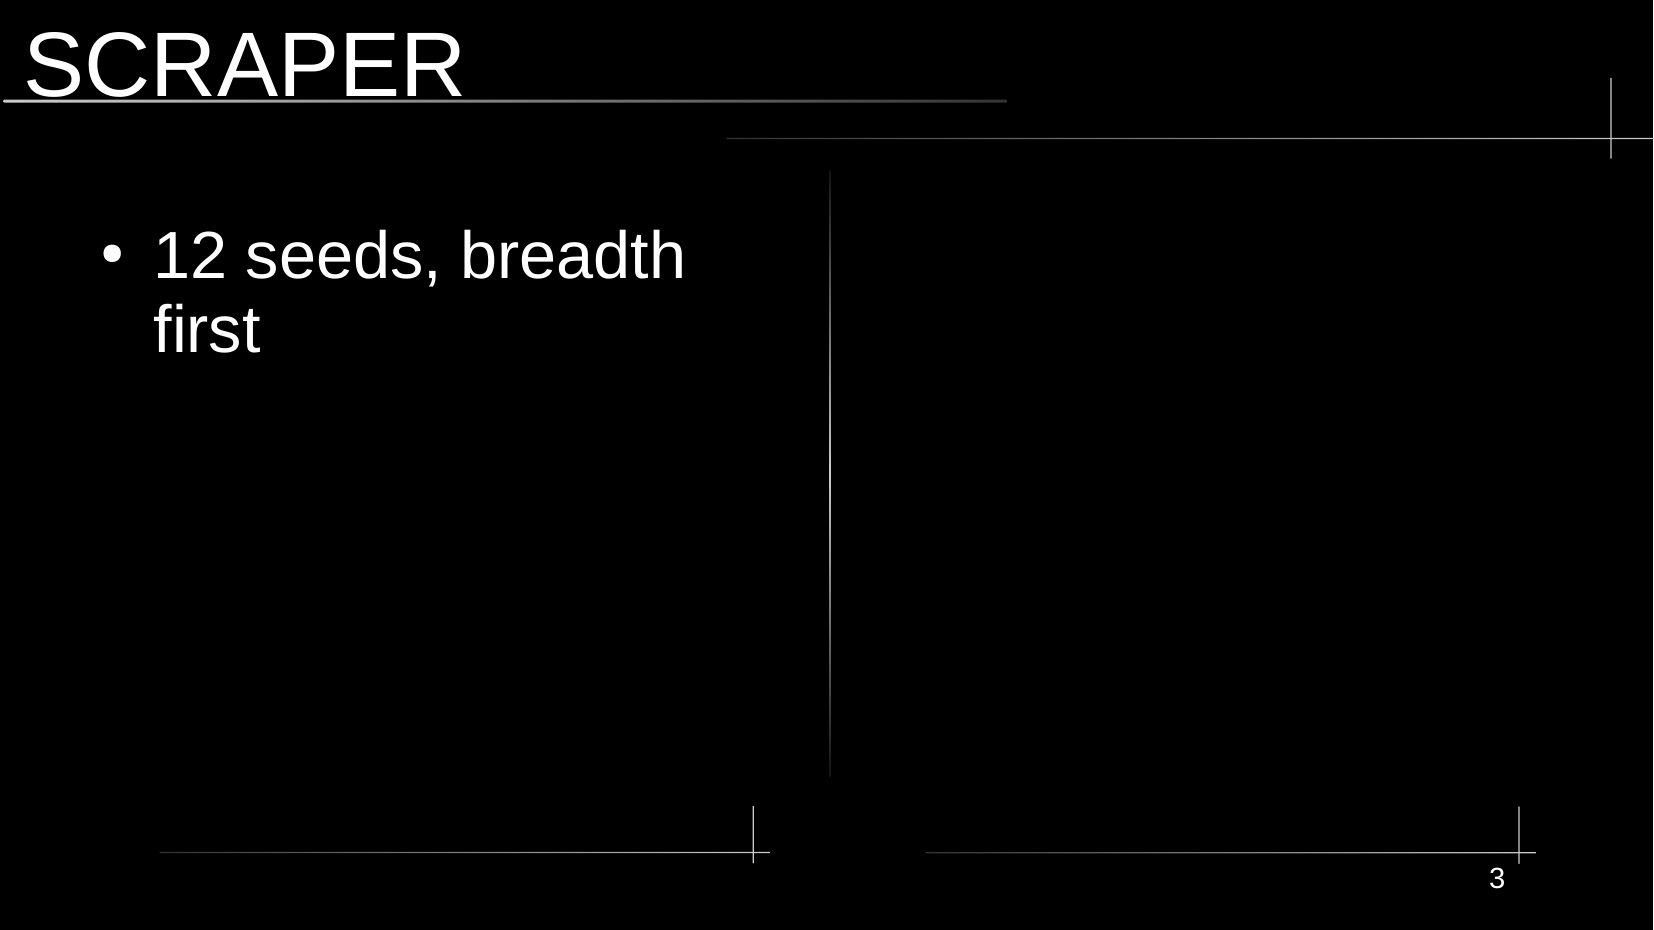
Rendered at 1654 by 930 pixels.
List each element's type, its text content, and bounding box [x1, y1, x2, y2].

title SCRAPER [23, 11, 1588, 119]
list 12 seeds, breadth first [82, 217, 809, 757]
